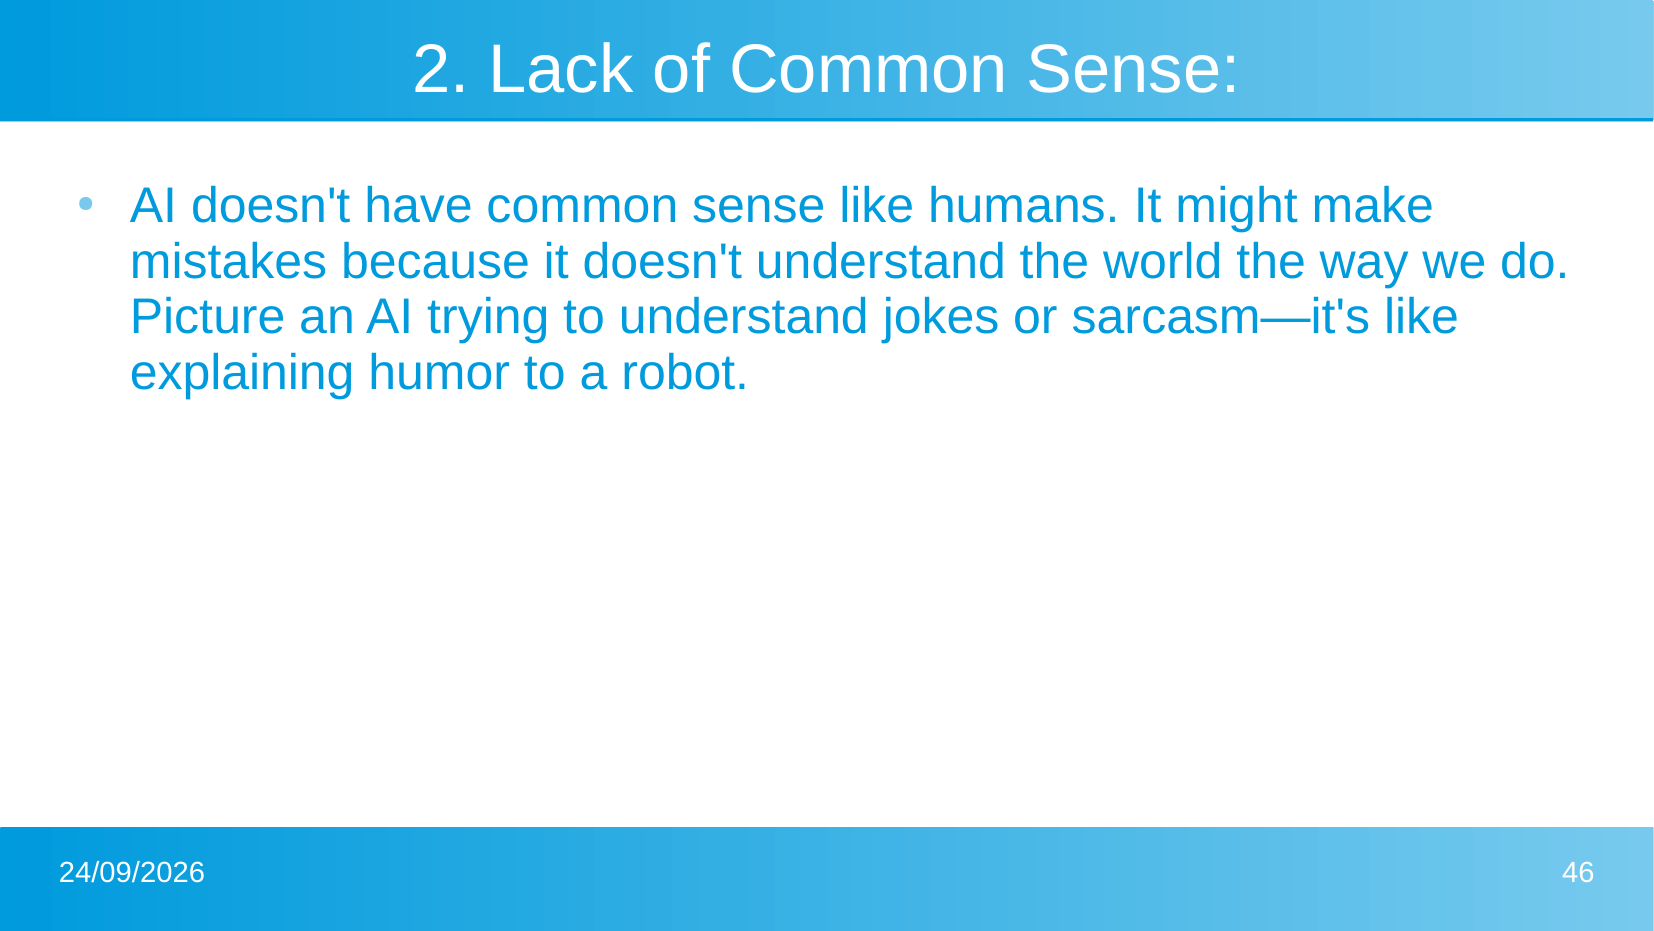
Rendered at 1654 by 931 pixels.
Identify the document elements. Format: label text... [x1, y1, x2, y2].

title 2. Lack of Common Sense: [59, 29, 1595, 108]
list AI doesn't have common sense like humans. It might make mistakes because it doesn't understand the world the way we do. Picture an AI trying to understand jokes or sarcasm—it's like explaining humor to a robot. [59, 177, 1595, 768]
